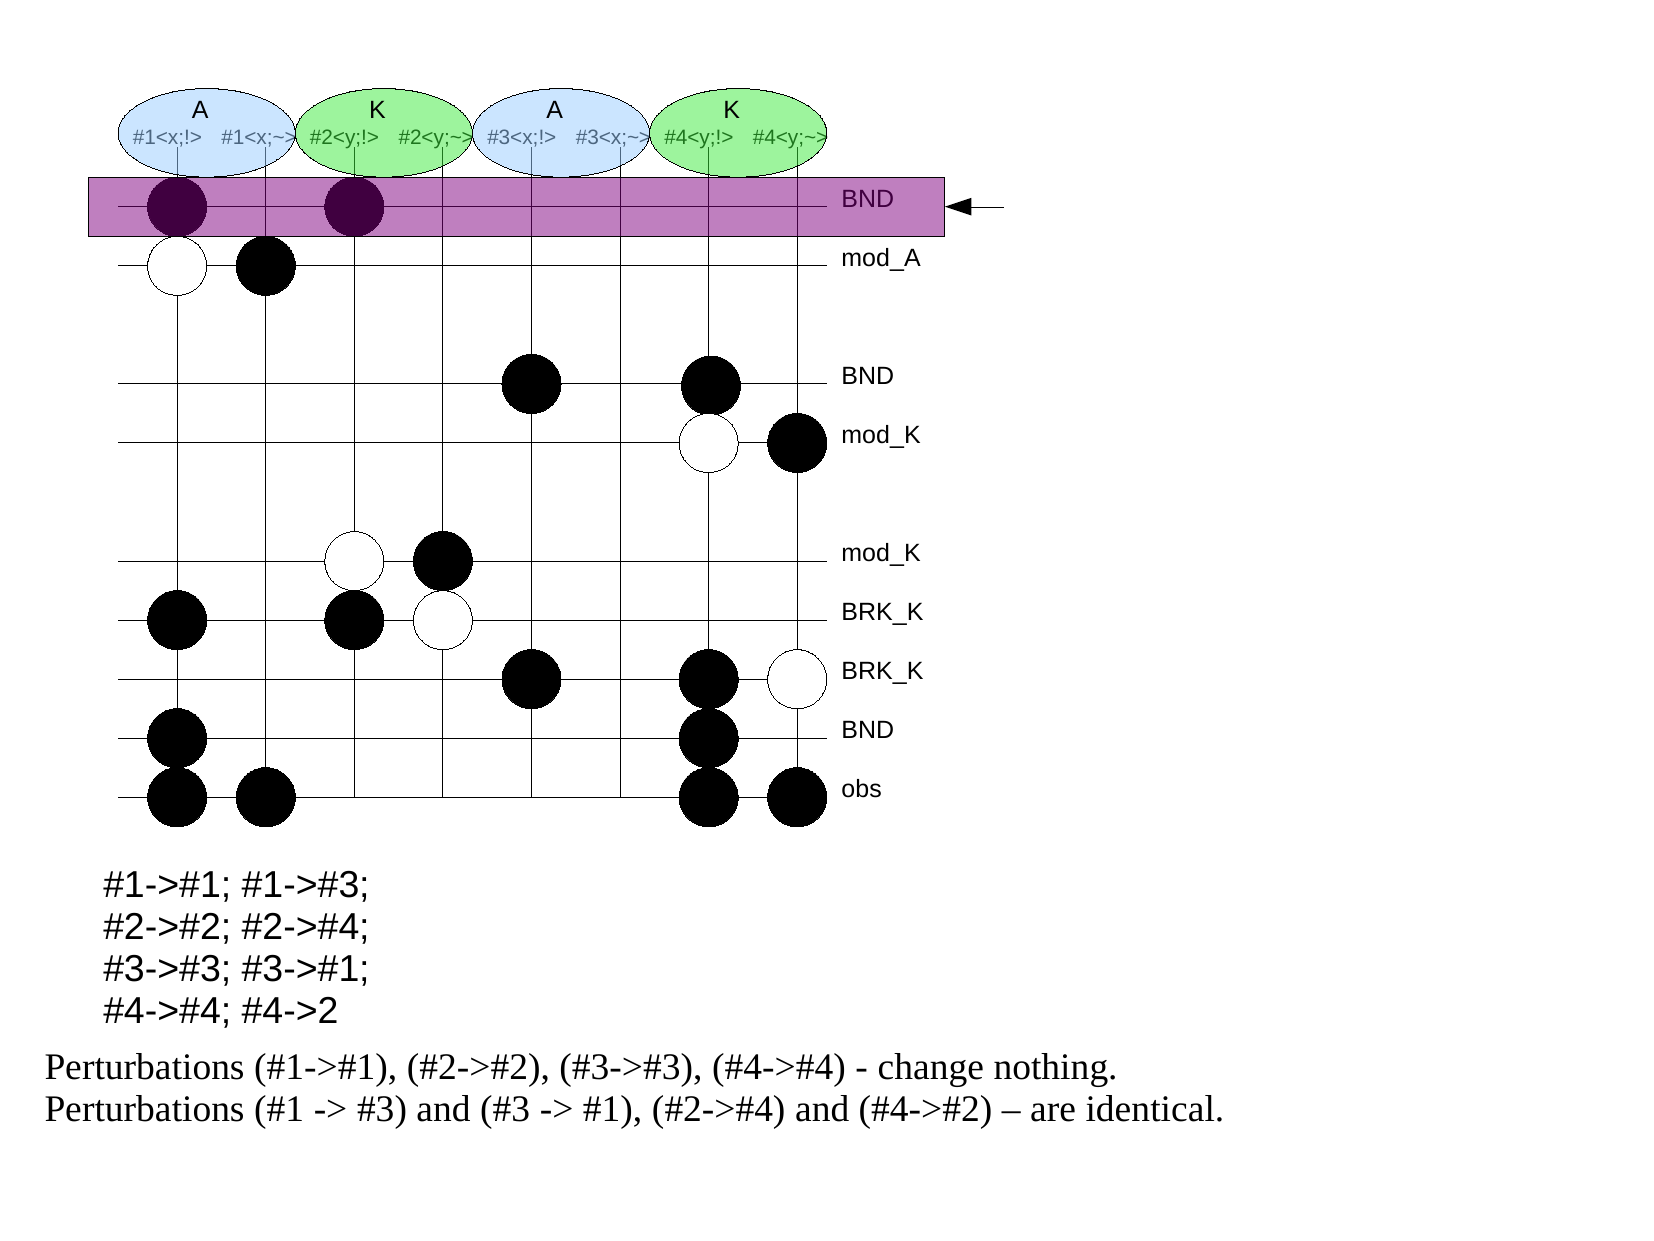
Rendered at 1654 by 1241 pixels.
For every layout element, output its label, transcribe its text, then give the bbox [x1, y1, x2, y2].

text_box #1<x;~> [284, 141, 295, 156]
text_box [767, 413, 827, 473]
text_box [413, 531, 473, 650]
text_box [679, 649, 739, 827]
text_box BRK_K [826, 590, 939, 649]
text_box #1->#1; #1->#3; #2->#2; #2->#4; #3->#3; #3->#1; #4->#4; #4->2 [88, 856, 385, 1040]
text_box [147, 590, 207, 650]
text_box BRK_K [826, 649, 939, 709]
text_box K [708, 88, 756, 132]
text_box [324, 531, 384, 650]
text_box mod_K [826, 413, 937, 473]
text_box #2<y;!> [295, 139, 307, 156]
text_box #3<x;!> [472, 138, 484, 156]
text_box A [531, 88, 578, 132]
text_box K [354, 88, 401, 132]
text_box [501, 354, 562, 414]
text_box [767, 767, 827, 827]
text_box #4<y;~> [815, 118, 843, 156]
text_box [147, 708, 207, 827]
text_box BND [826, 354, 910, 413]
text_box mod_A [826, 237, 937, 296]
text_box #1<x;!> [118, 140, 129, 156]
text_box mod_K [826, 531, 937, 590]
text_box BND [826, 708, 910, 768]
text_box [88, 89, 945, 296]
text_box #2<y;~> [461, 141, 472, 156]
text_box [767, 649, 827, 709]
text_box Perturbations (#1->#1), (#2->#2), (#3->#3), (#4->#4) - change nothing. Perturbations (#1 -> #3) and (#3 -> #1), (#2->#4) and (#4->#2) – are identical. [29, 1038, 1241, 1182]
text_box obs [826, 767, 897, 827]
text_box [236, 767, 296, 827]
text_box #3<x;~> [638, 142, 649, 156]
text_box [679, 356, 741, 473]
text_box #4<y;!> [649, 138, 661, 156]
text_box [501, 649, 562, 709]
text_box A [177, 88, 224, 132]
